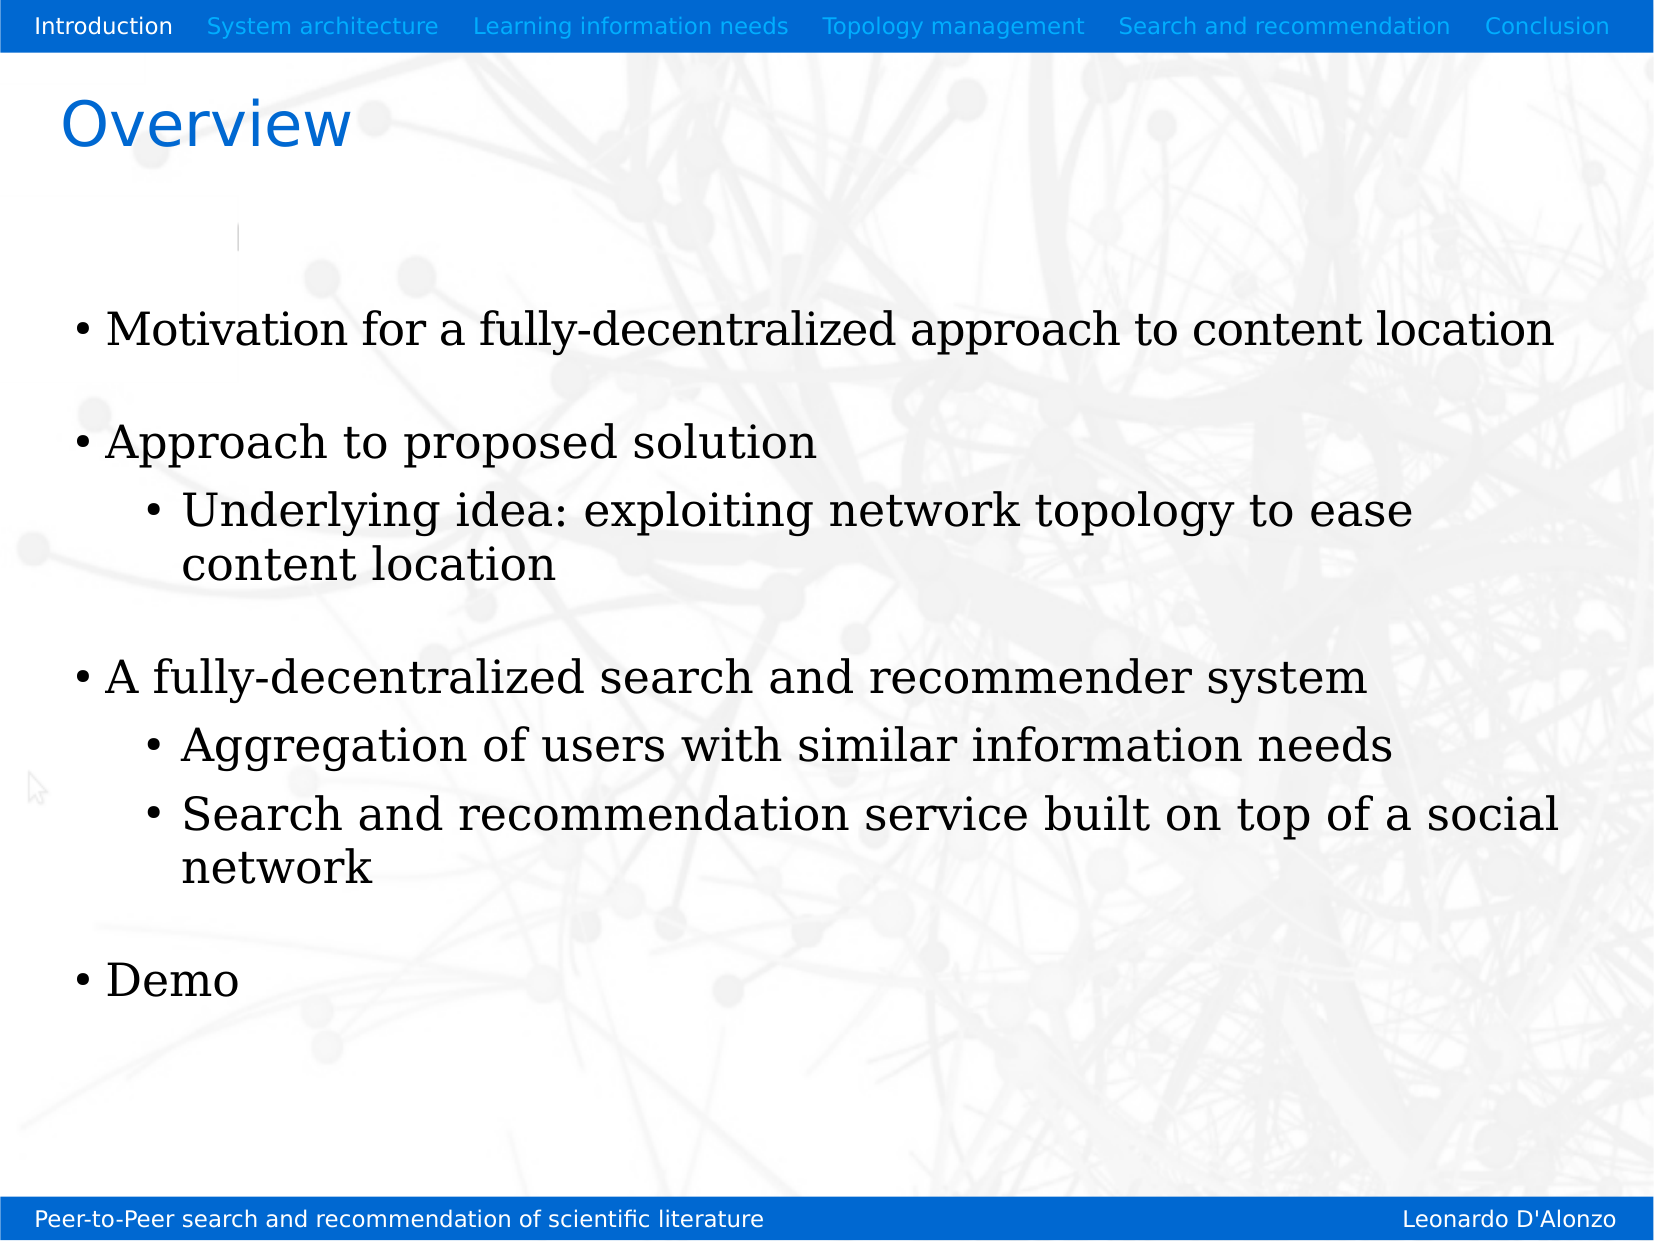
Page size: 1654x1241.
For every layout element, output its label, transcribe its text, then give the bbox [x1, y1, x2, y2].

text_box Leonardo D'Alonzo [1387, 1198, 1647, 1241]
text_box Search and recommendation [1103, 6, 1467, 48]
title Overview [60, 75, 1549, 175]
text_box Motivation for a fully-decentralized approach to content location Approach to proposed solution Underlying idea: exploiting network topology to ease content location A fully-decentralized search and recommender system Aggregation of users with similar information needs Search and recommendation service built on top of a social network Demo [60, 295, 1584, 1060]
text_box Conclusion [1470, 6, 1626, 48]
picture [0, 53, 1654, 1196]
text_box Topology management [807, 6, 1100, 48]
text_box [0, 1196, 1654, 1241]
text_box System architecture [192, 6, 455, 48]
text_box [0, 0, 1654, 53]
text_box Peer-to-Peer search and recommendation of scientific literature [19, 1198, 898, 1241]
text_box Introduction [19, 6, 189, 48]
text_box Learning information needs [458, 6, 804, 48]
